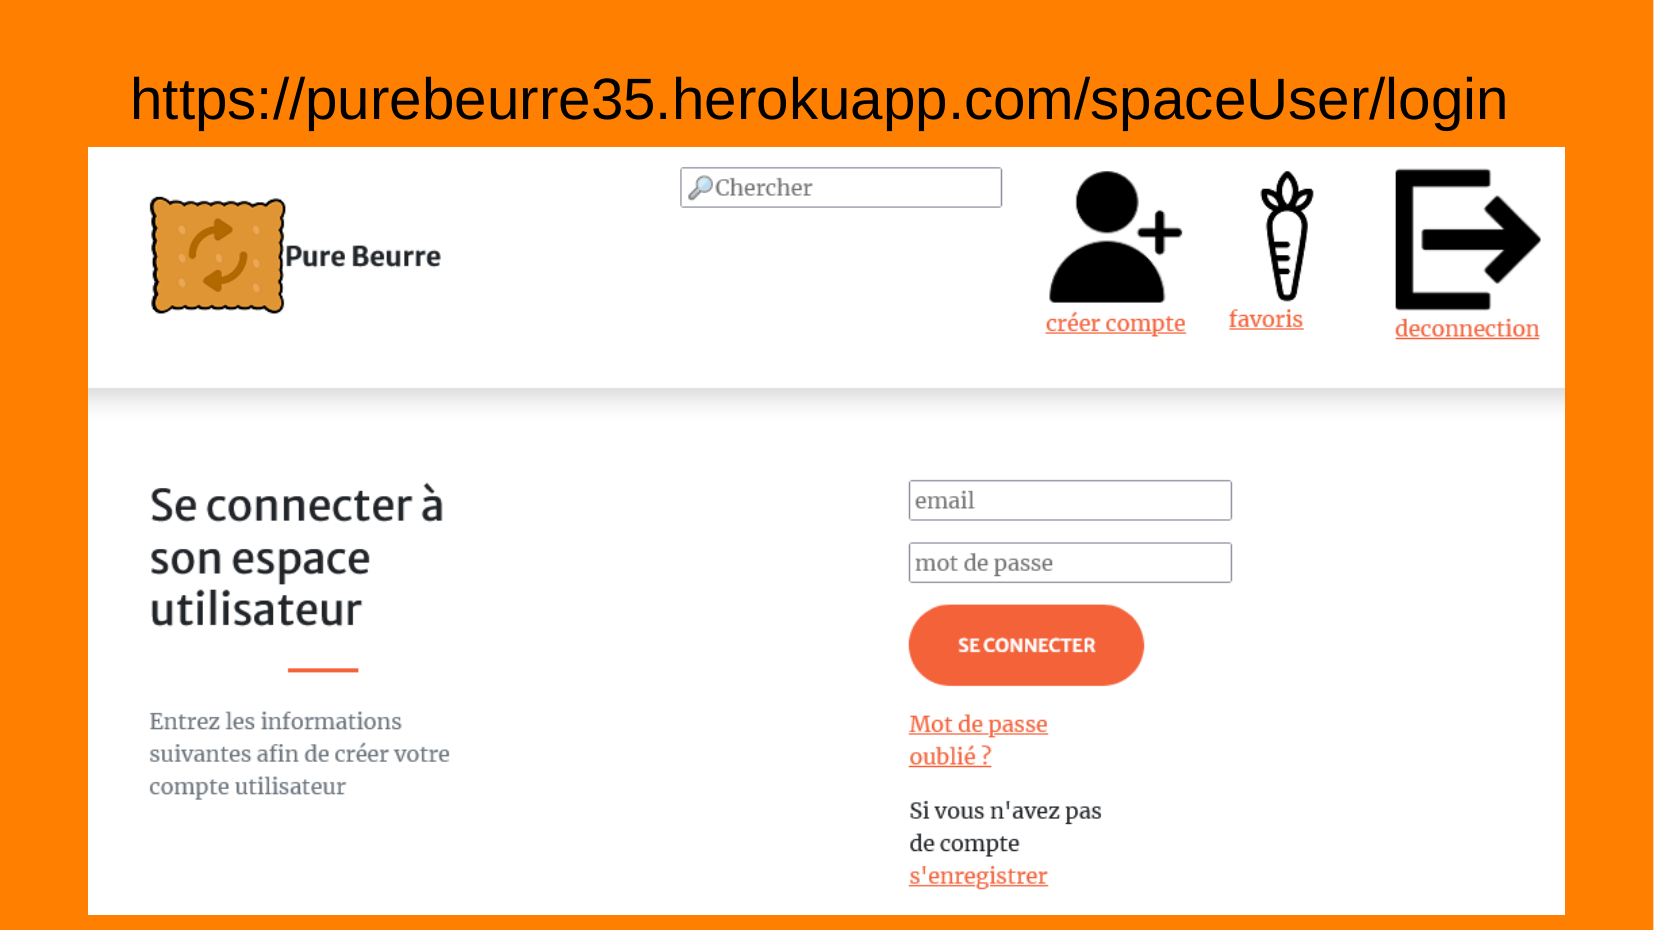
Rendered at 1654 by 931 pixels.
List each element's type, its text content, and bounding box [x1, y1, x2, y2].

title https://purebeurre35.herokuapp.com/spaceUser/login [76, 21, 1565, 178]
picture [88, 147, 1565, 915]
